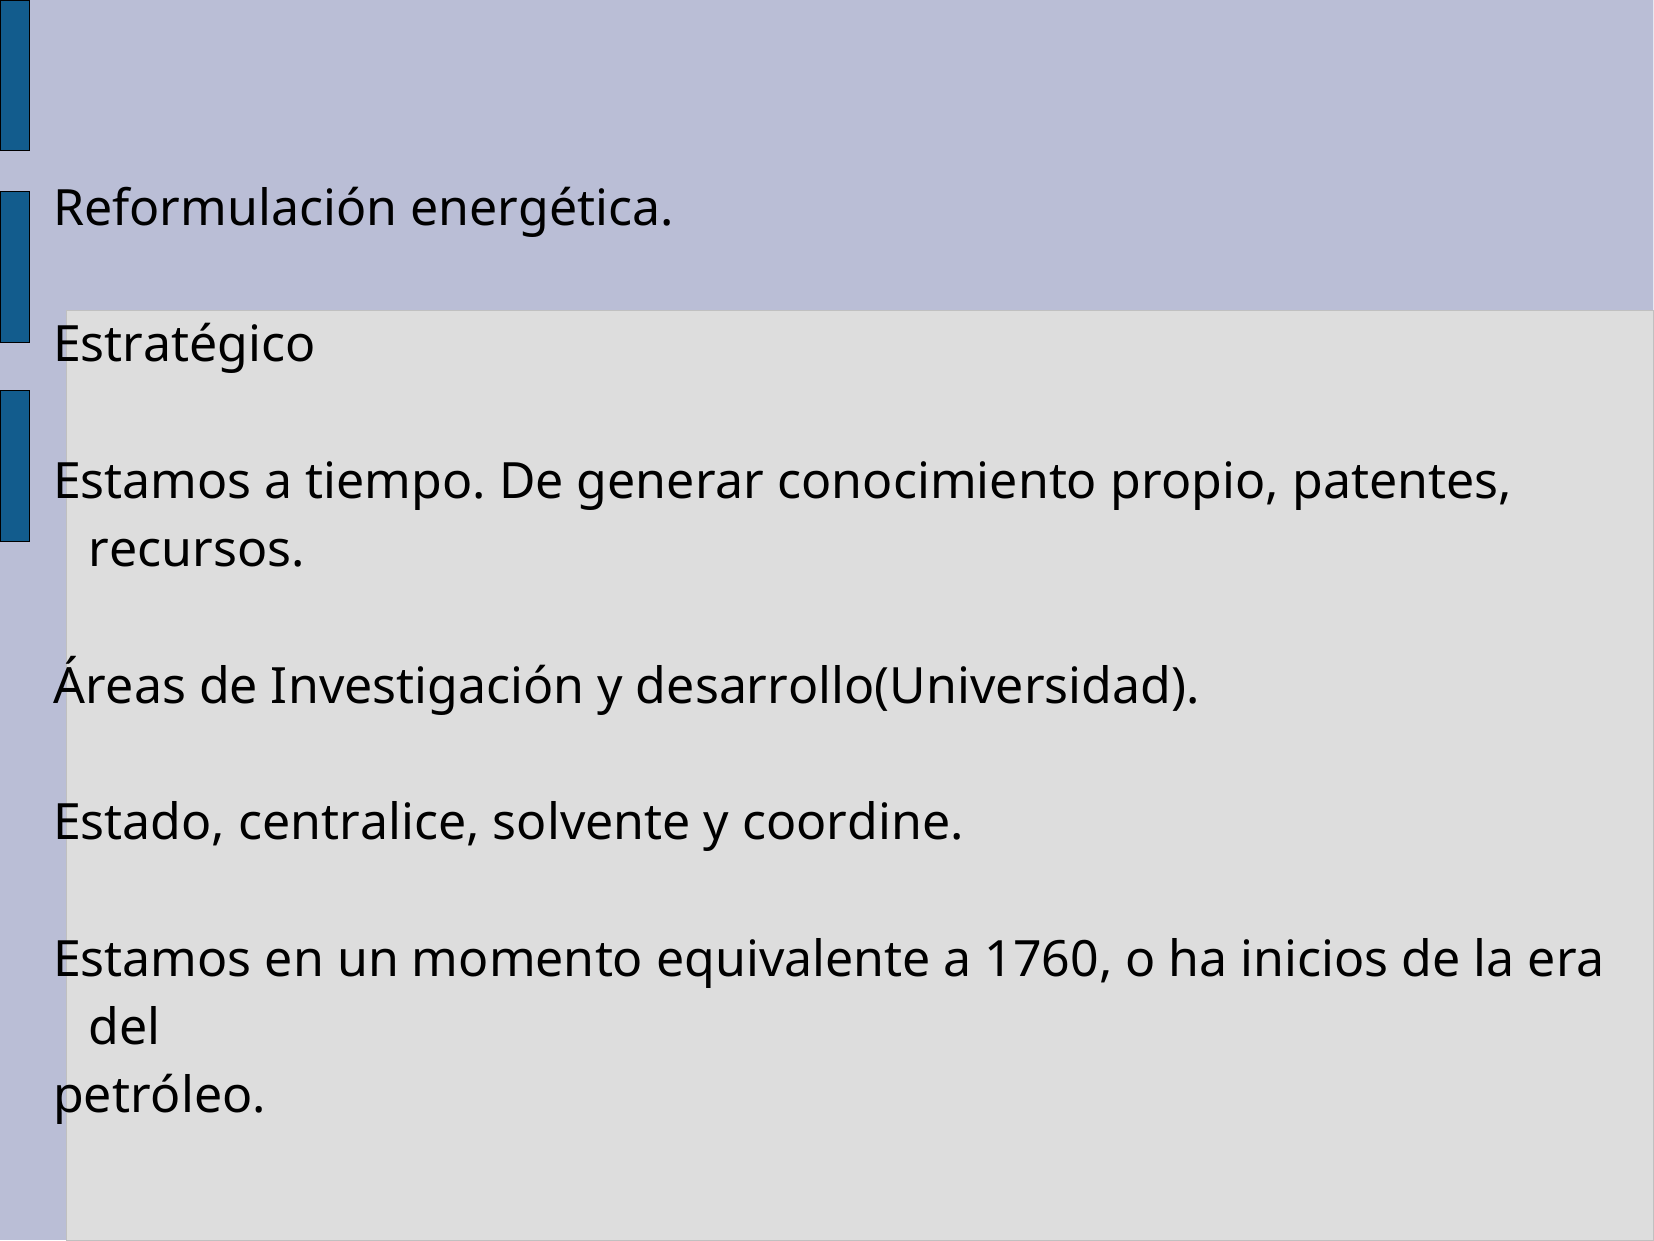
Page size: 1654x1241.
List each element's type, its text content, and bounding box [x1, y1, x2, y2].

subtitle Reformulación energética. Estratégico Estamos a tiempo. De generar conocimiento propio, patentes, recursos. Áreas de Investigación y desarrollo(Universidad). Estado, centralice, solvente y coordine. Estamos en un momento equivalente a 1760, o ha inicios de la era del petróleo. [53, 118, 1654, 1182]
